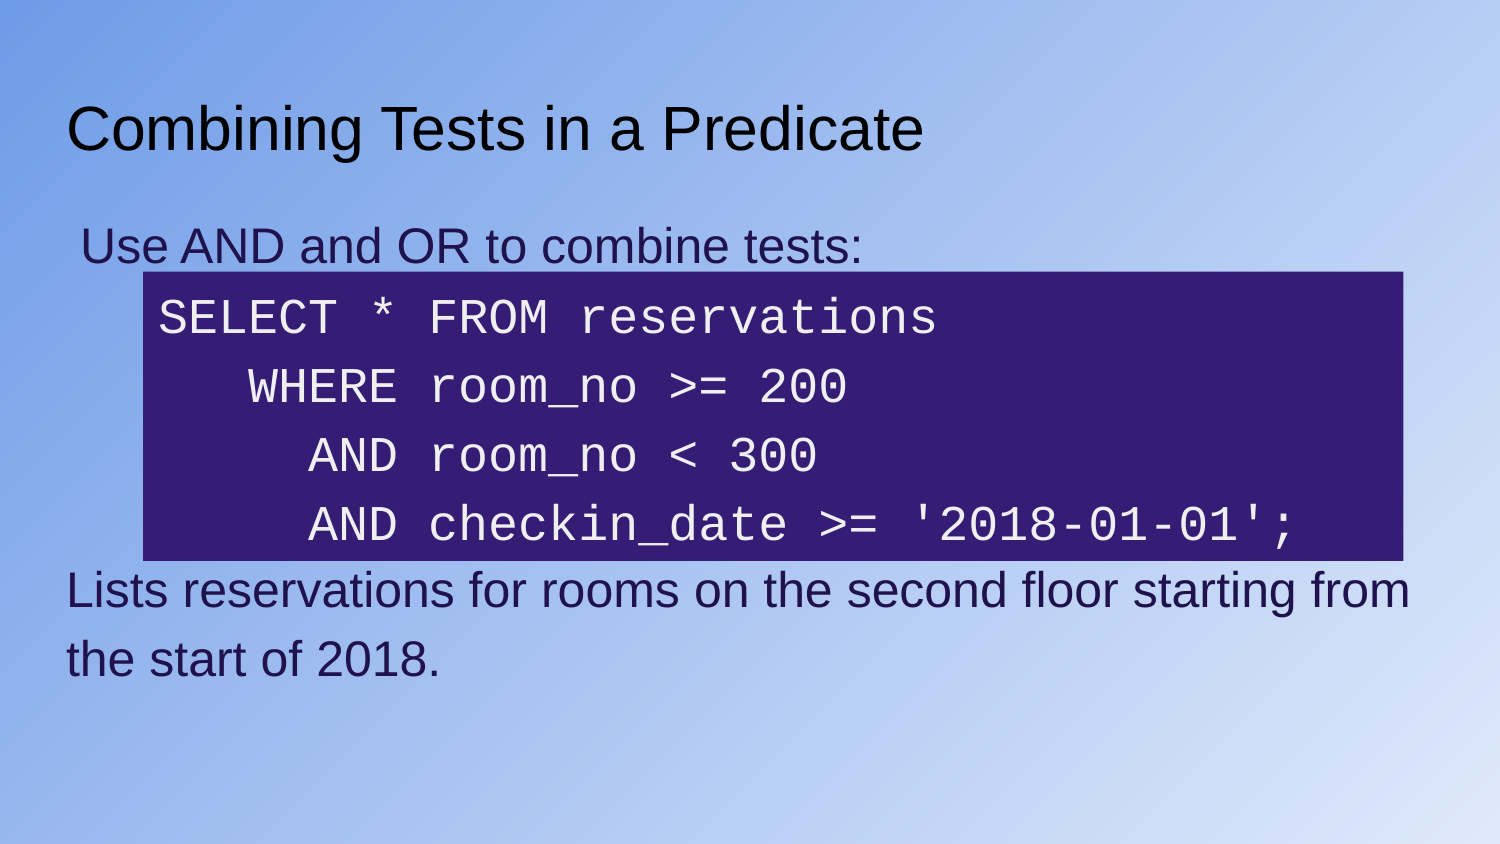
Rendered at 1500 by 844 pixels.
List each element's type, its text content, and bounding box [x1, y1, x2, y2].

title Combining Tests in a Predicate [51, 72, 1449, 167]
text_box SELECT * FROM reservations WHERE room_no >= 200 AND room_no < 300 AND checkin_date >= '2018-01-01'; [143, 271, 1404, 561]
list Use AND and OR to combine tests: Lists reservations for rooms on the second floor starting from the start of 2018. [51, 189, 1449, 750]
